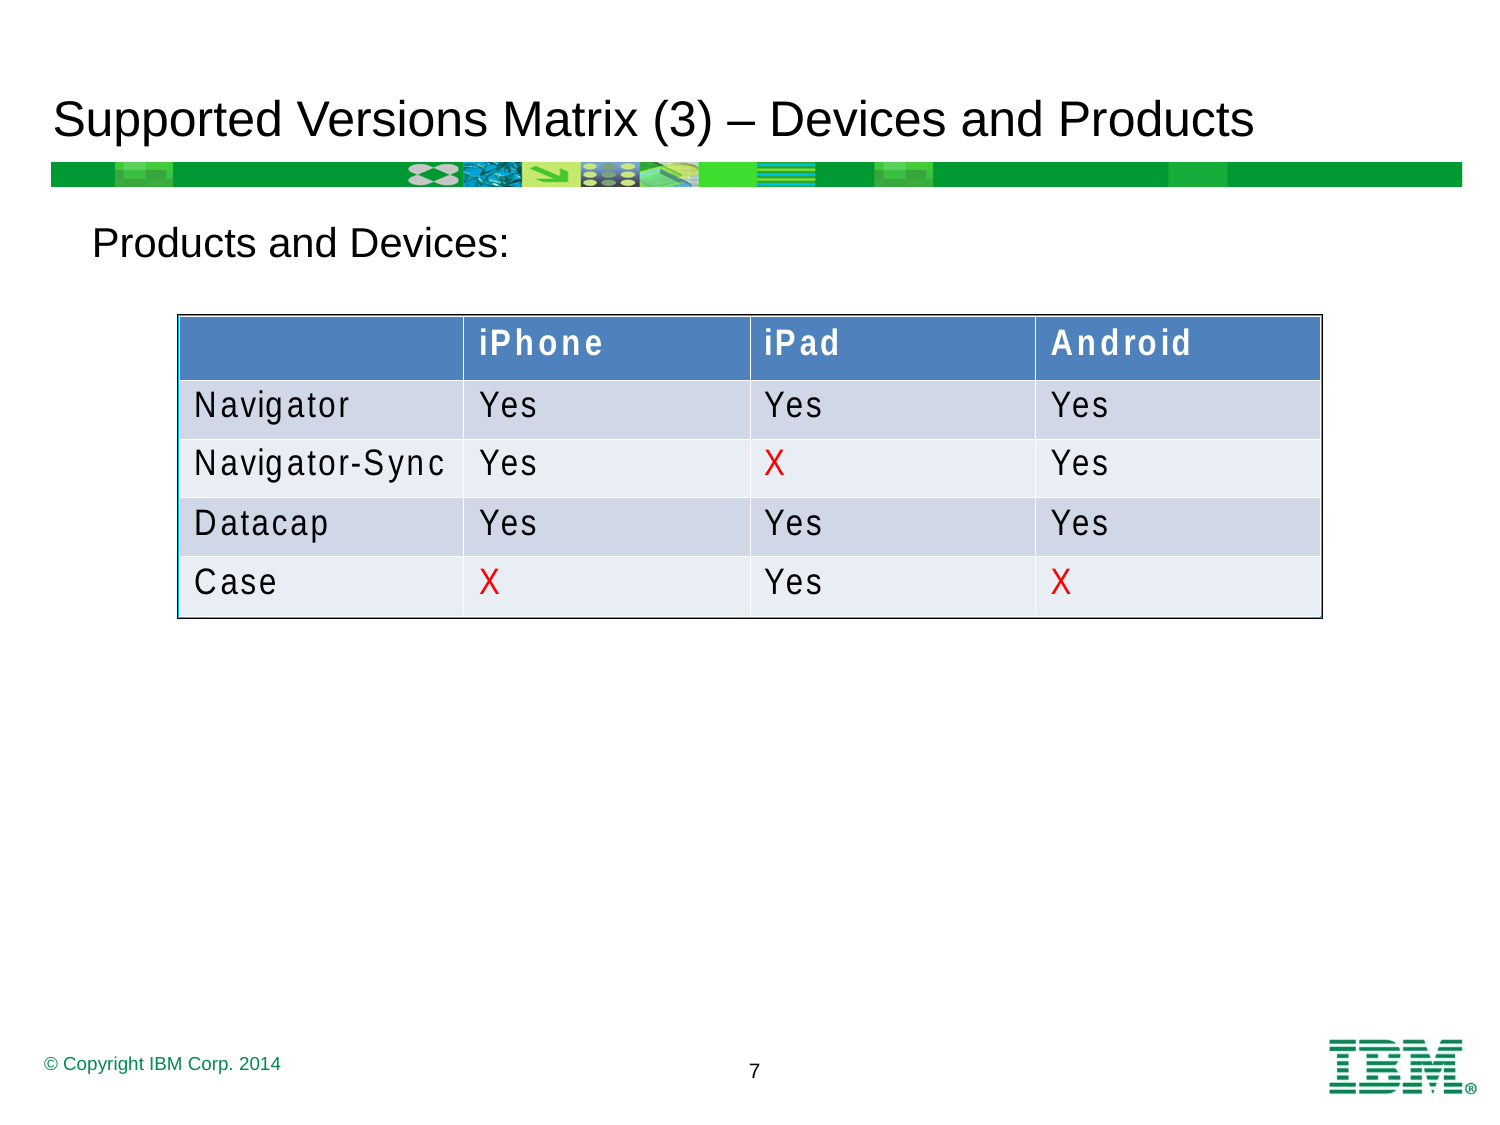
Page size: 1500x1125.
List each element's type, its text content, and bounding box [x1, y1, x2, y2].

picture [1327, 1037, 1479, 1096]
list Products and Devices: [76, 208, 1447, 951]
chart [177, 314, 1323, 619]
title Supported Versions Matrix (3) – Devices and Products [37, 45, 1388, 188]
text_box <number> [425, 1052, 776, 1113]
picture [50, 161, 1463, 189]
